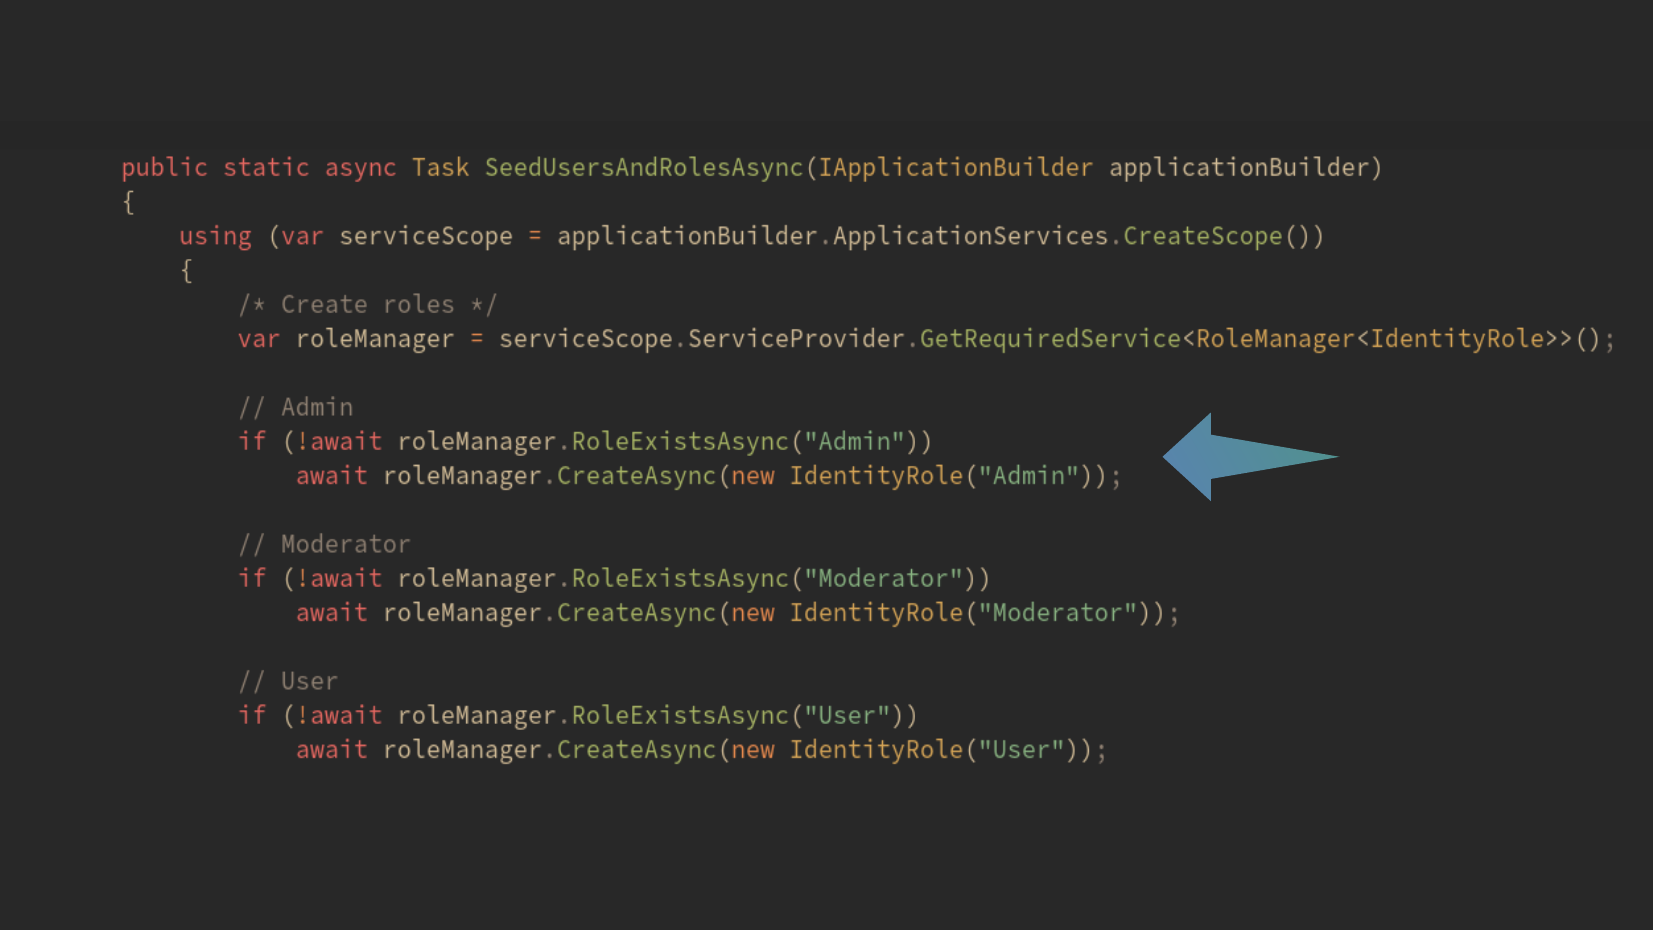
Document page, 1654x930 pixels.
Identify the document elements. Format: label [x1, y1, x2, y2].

picture [0, 121, 1653, 788]
text_box [1162, 412, 1340, 502]
